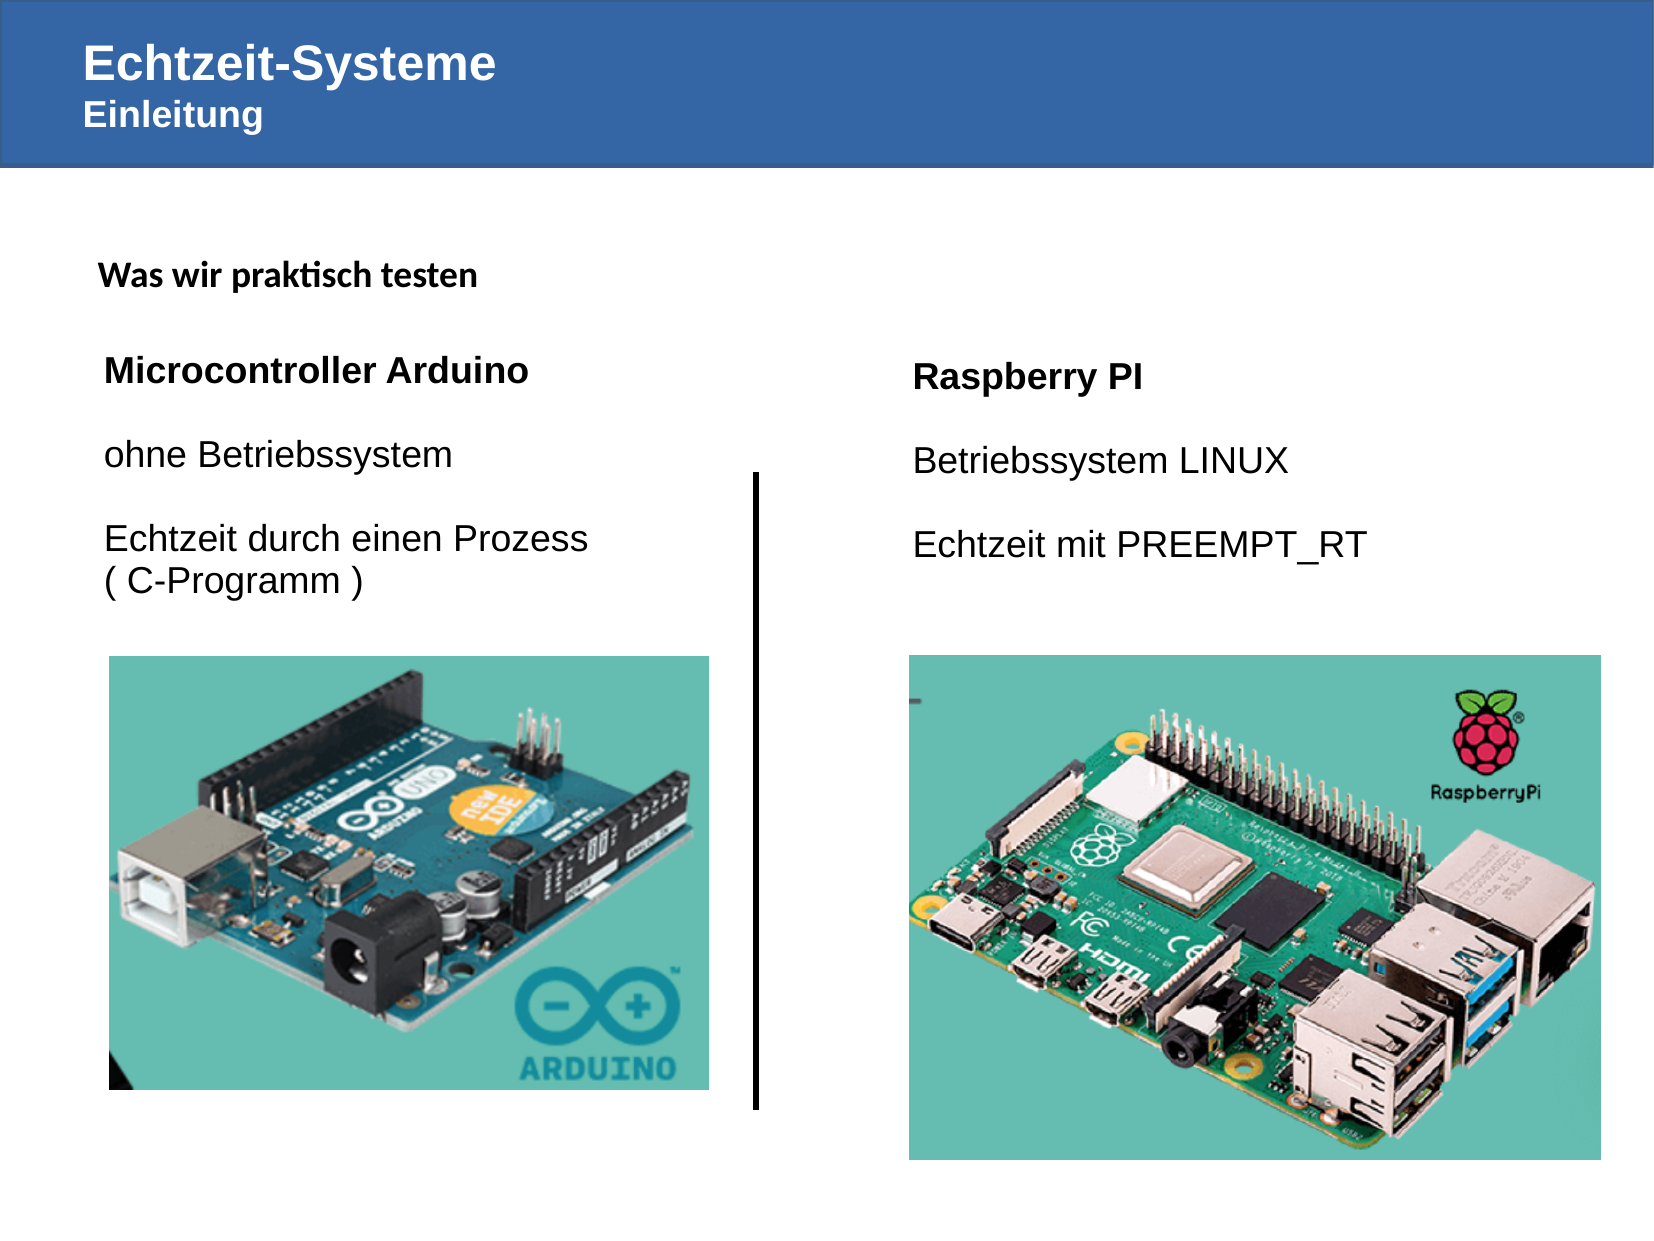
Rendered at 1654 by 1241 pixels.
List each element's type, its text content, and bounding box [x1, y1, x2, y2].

text_box Raspberry PI Betriebssystem LINUX Echtzeit mit PREEMPT_RT [897, 348, 1583, 616]
text_box Was wir praktisch testen [83, 242, 1157, 392]
picture [109, 656, 709, 1090]
title Echtzeit-Systeme Einleitung [82, 29, 1571, 136]
text_box Microcontroller Arduino ohne Betriebssystem Echtzeit durch einen Prozess ( C-Programm ) [89, 342, 709, 862]
picture [909, 655, 1601, 1160]
